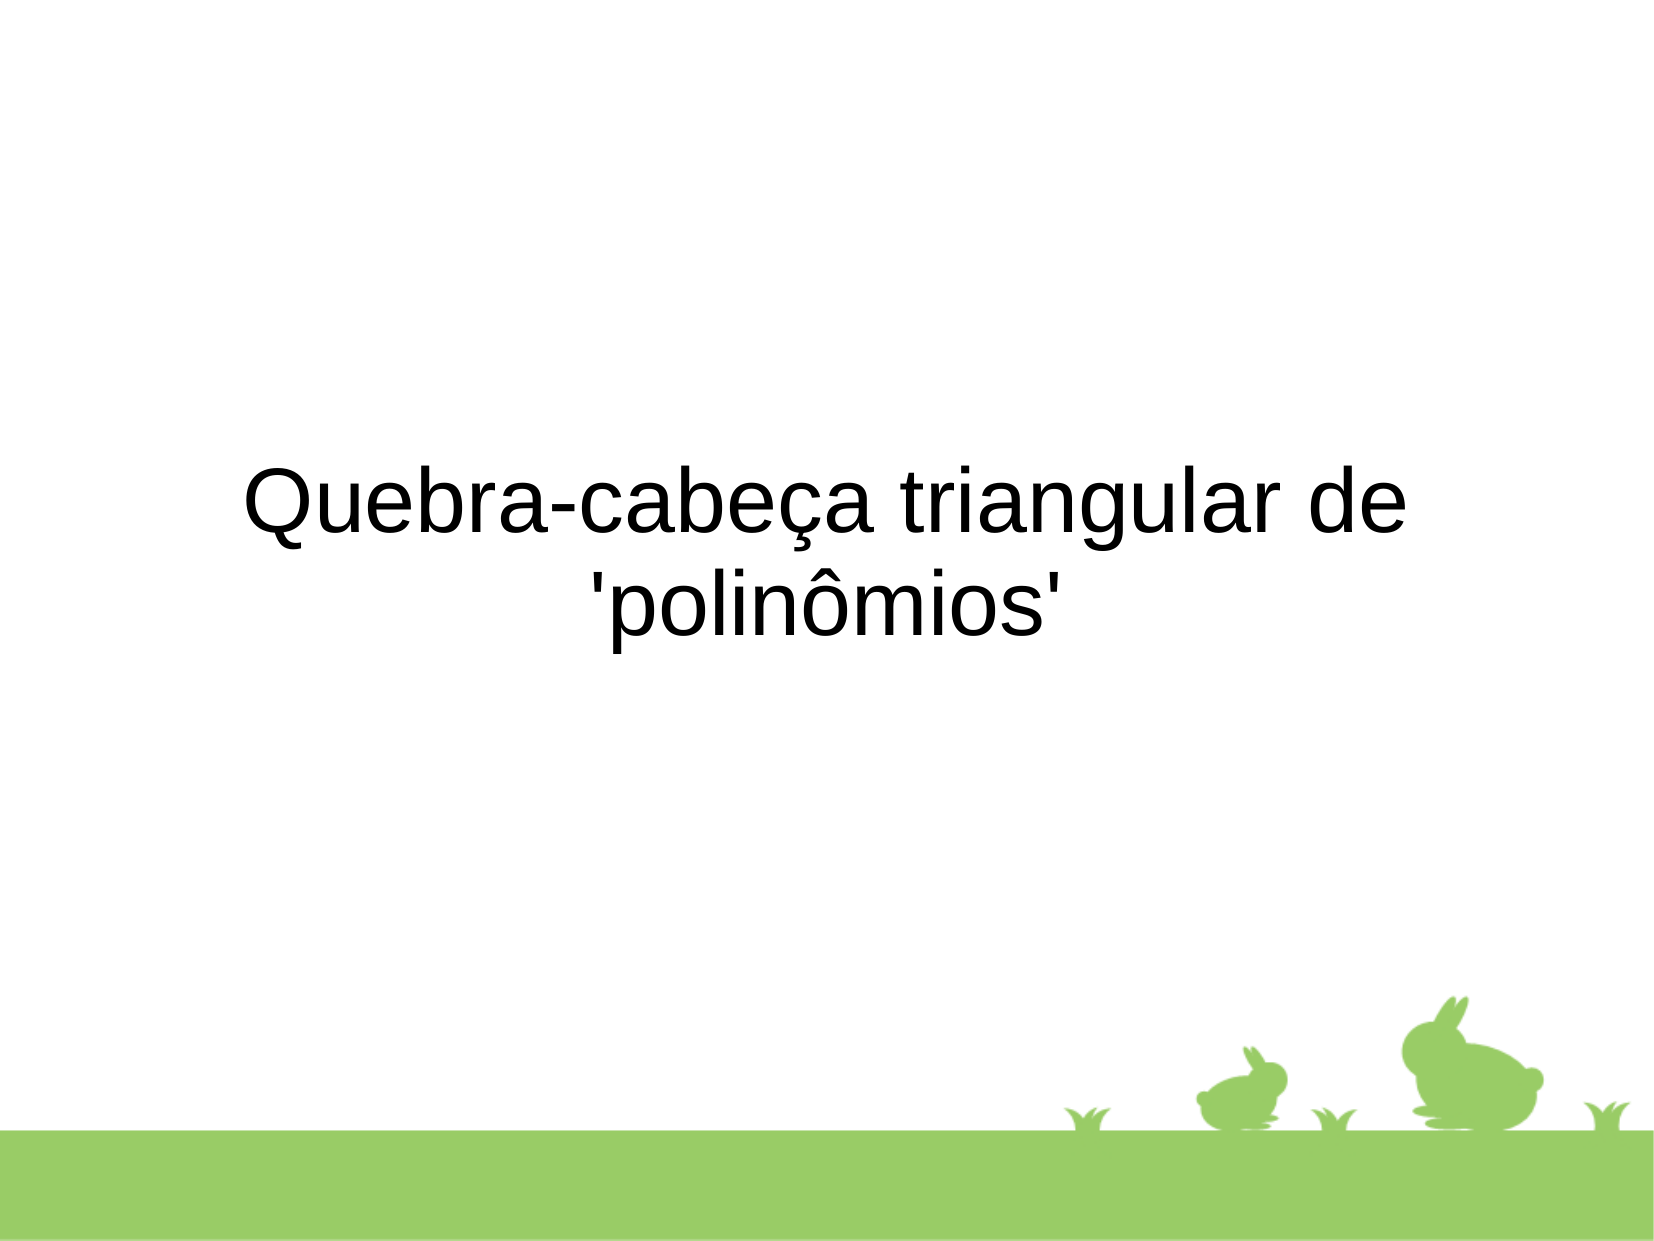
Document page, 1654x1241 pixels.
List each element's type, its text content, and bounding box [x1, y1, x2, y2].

picture [0, 0, 1654, 1241]
title Quebra-cabeça triangular de 'polinômios' [82, 448, 1571, 656]
